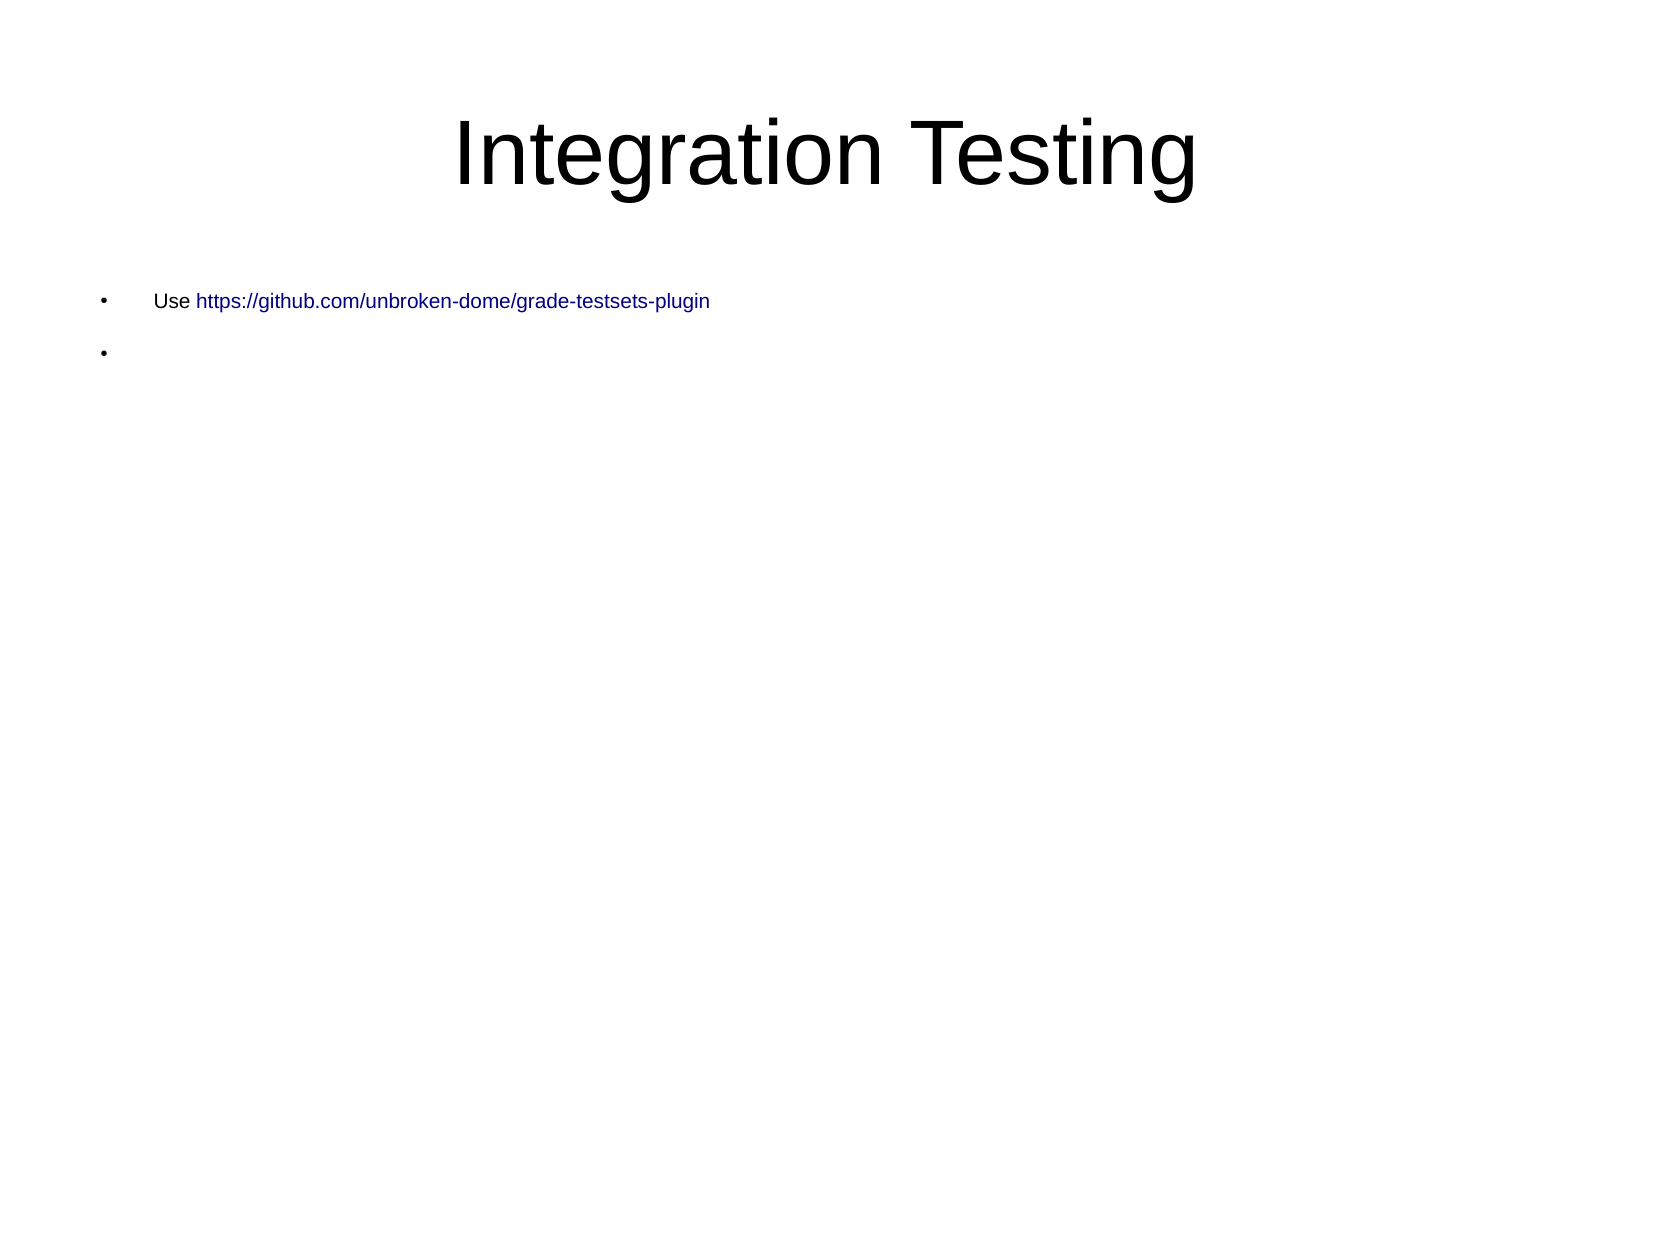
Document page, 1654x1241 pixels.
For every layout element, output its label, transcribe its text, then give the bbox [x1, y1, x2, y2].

list Use https://github.com/unbroken-dome/grade-testsets-plugin [82, 290, 1571, 1010]
title Integration Testing [82, 49, 1571, 257]
